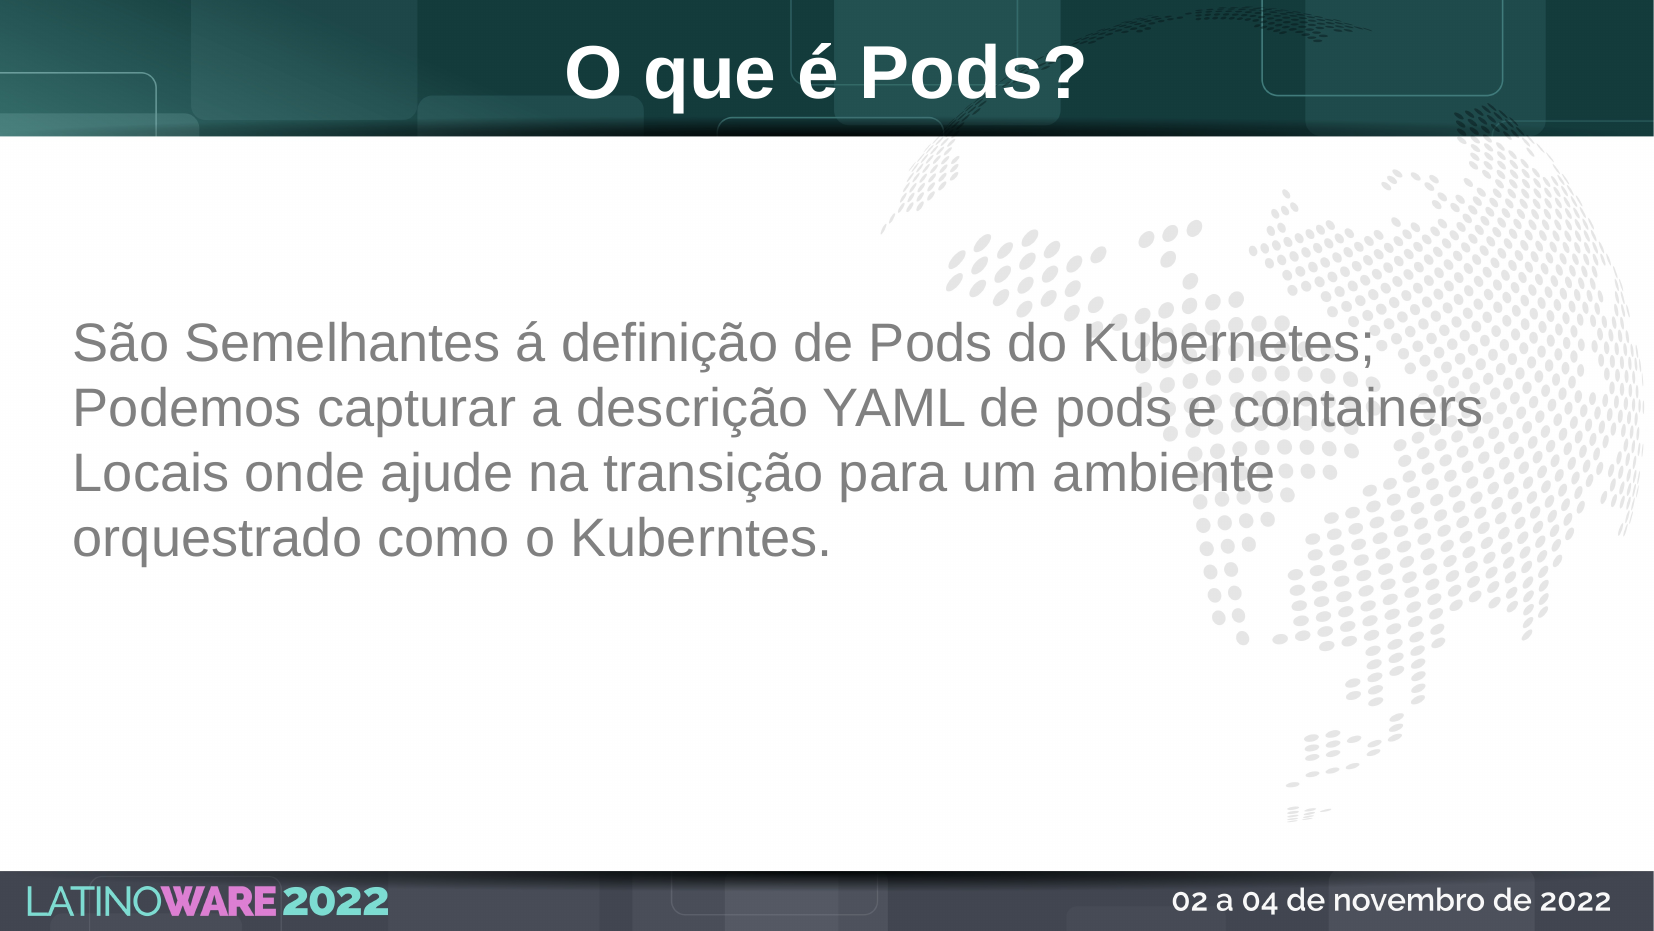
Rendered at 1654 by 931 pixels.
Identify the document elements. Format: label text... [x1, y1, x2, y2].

text_box São Semelhantes á definição de Pods do Kubernetes; Podemos capturar a descrição YAML de pods e containers Locais onde ajude na transição para um ambiente orquestrado como o Kuberntes. [57, 299, 1546, 931]
text_box O que é Pods? [135, 8, 1518, 129]
picture [0, 0, 1654, 931]
